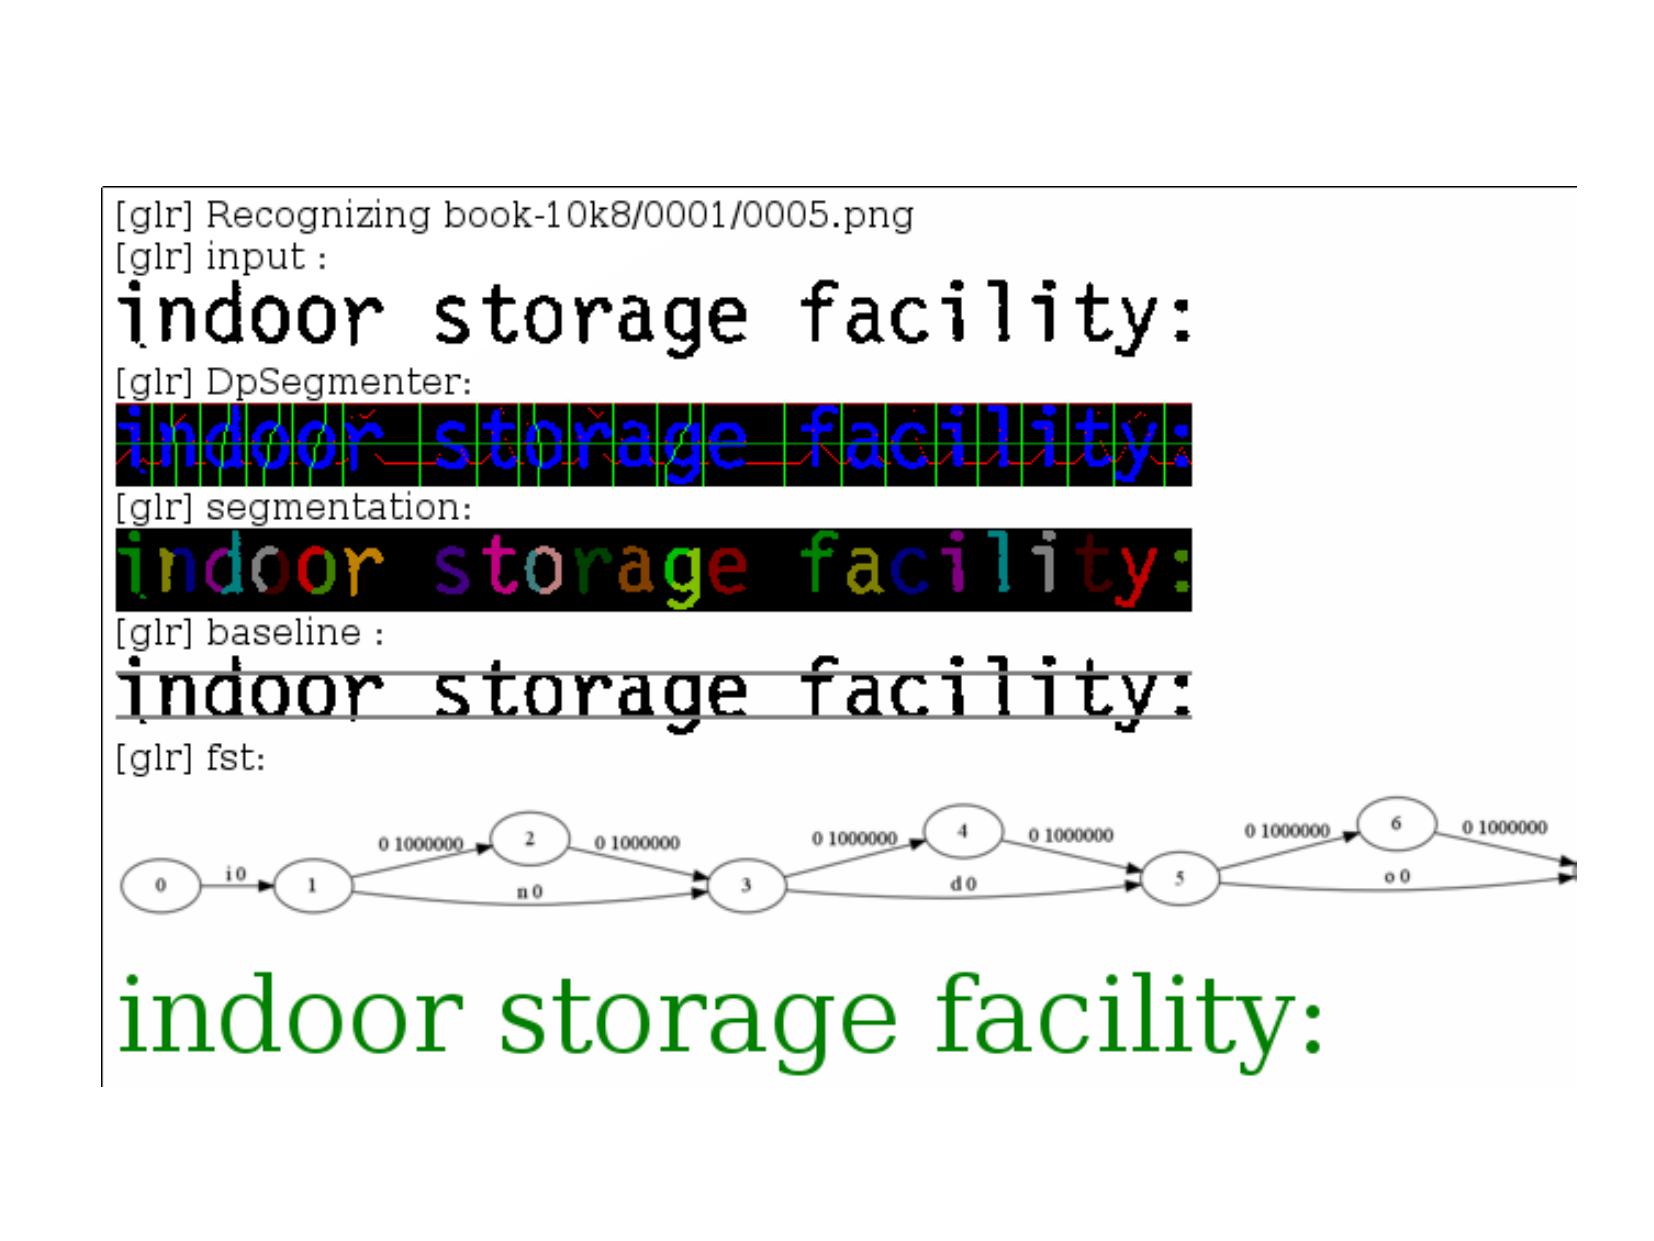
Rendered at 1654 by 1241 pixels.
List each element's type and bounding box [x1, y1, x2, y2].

picture [101, 186, 1577, 1087]
